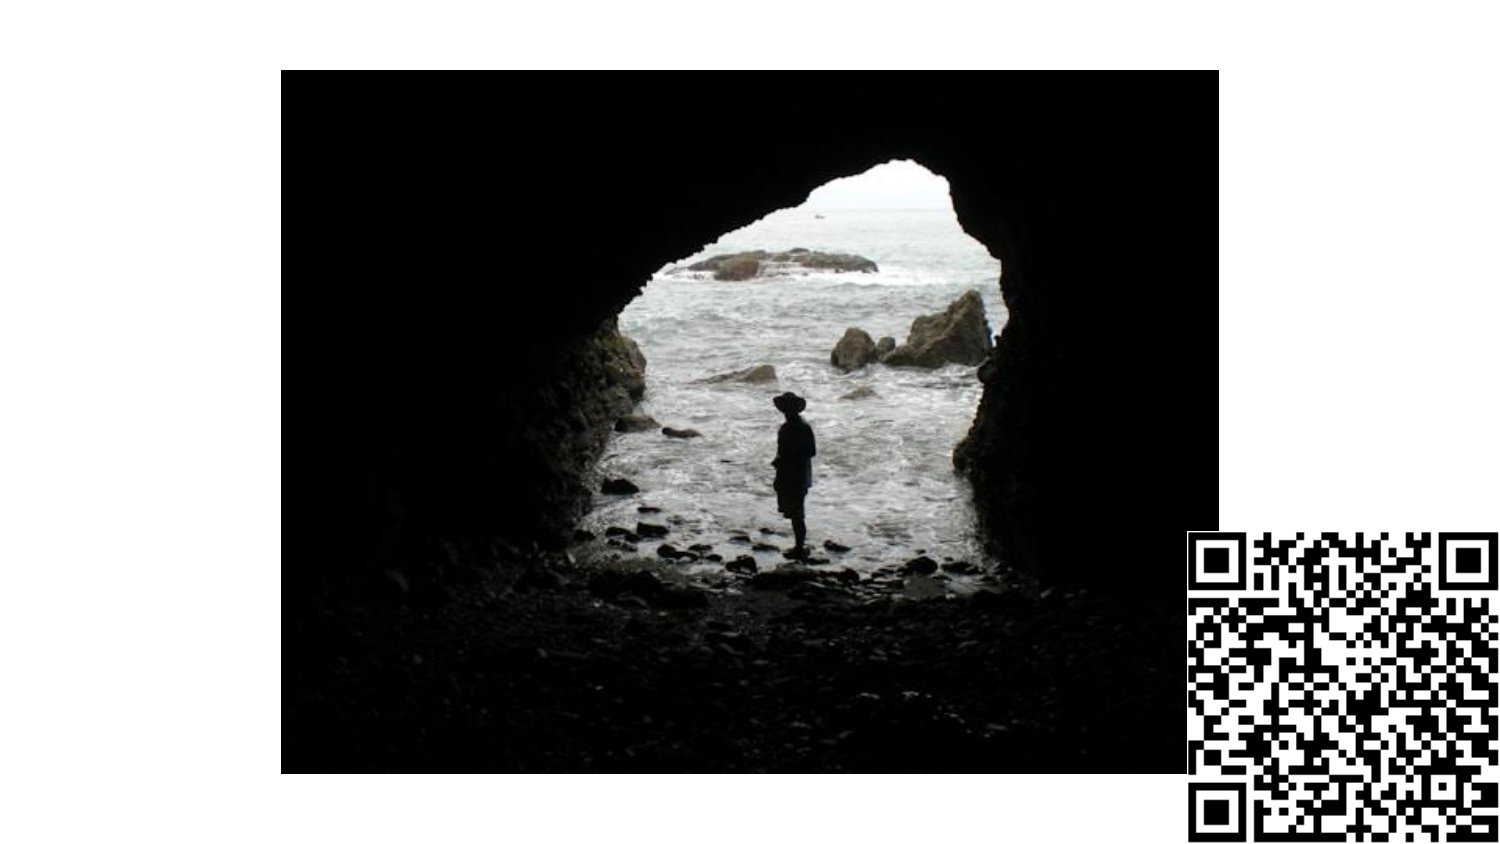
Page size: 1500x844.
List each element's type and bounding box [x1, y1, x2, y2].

picture [281, 70, 1500, 844]
